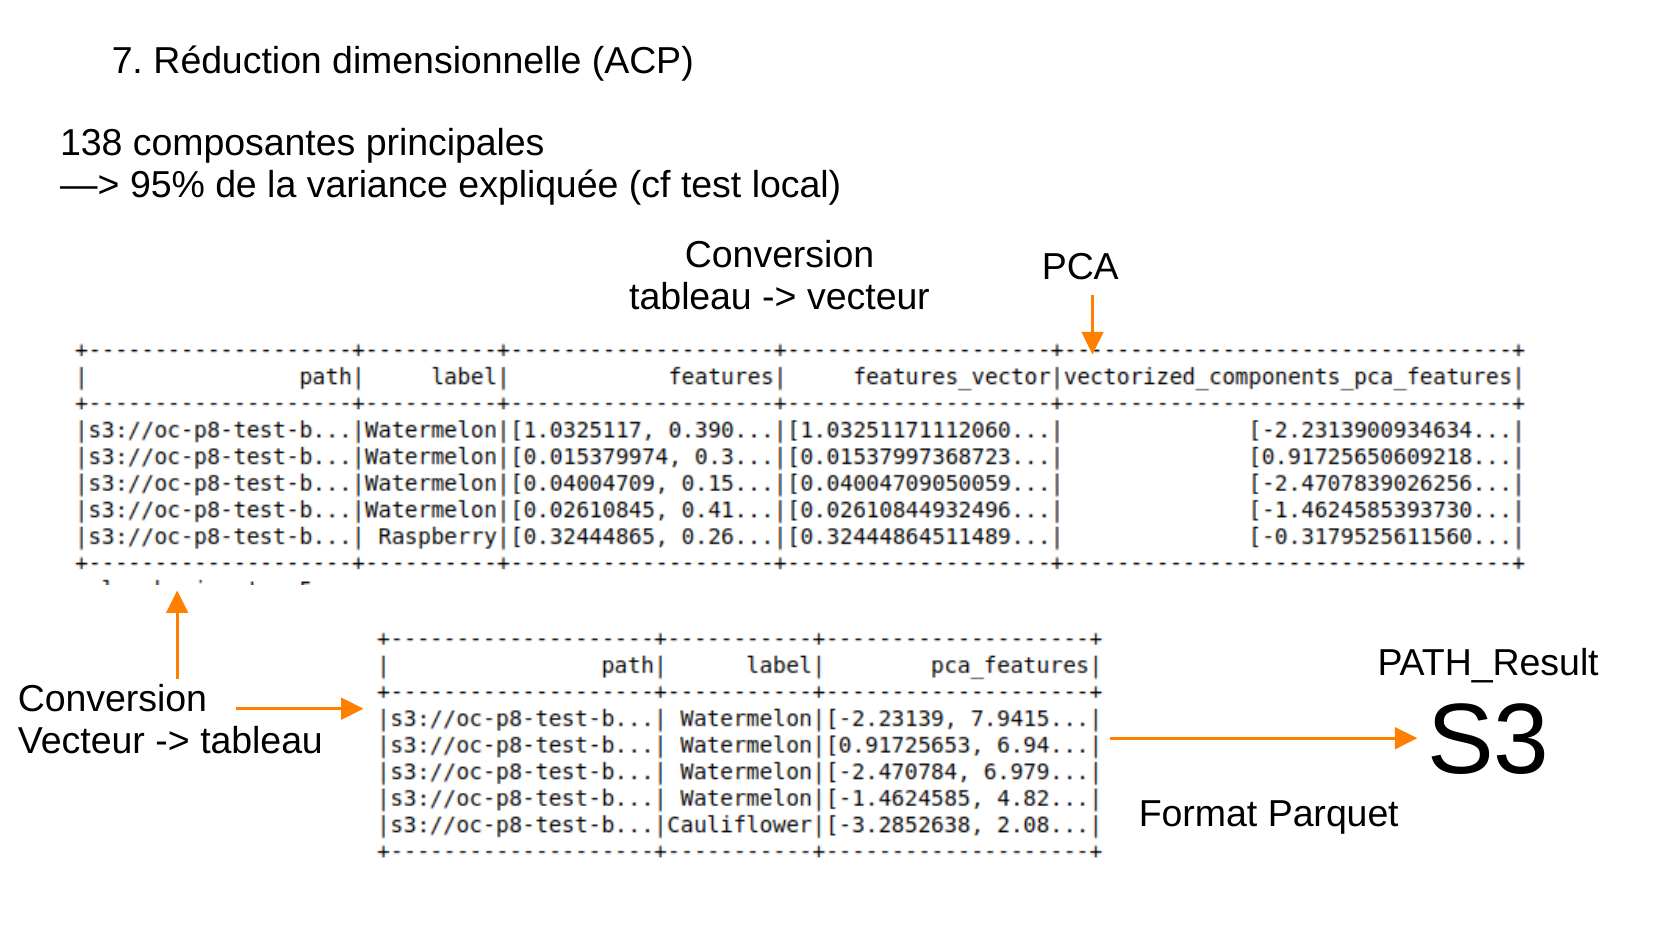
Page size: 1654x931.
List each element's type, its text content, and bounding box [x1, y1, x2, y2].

picture [363, 620, 1111, 867]
text_box Format Parquet [1124, 785, 1352, 843]
text_box Conversion tableau -> vecteur [602, 226, 957, 326]
text_box 7. Réduction dimensionnelle (ACP) [97, 31, 709, 89]
text_box PATH_Result S3 [1352, 633, 1625, 845]
text_box Conversion Vecteur -> tableau [3, 669, 338, 769]
text_box PCA [1027, 238, 1134, 296]
text_box 138 composantes principales —> 95% de la variance expliquée (cf test local) [45, 114, 857, 214]
picture [72, 325, 1536, 585]
